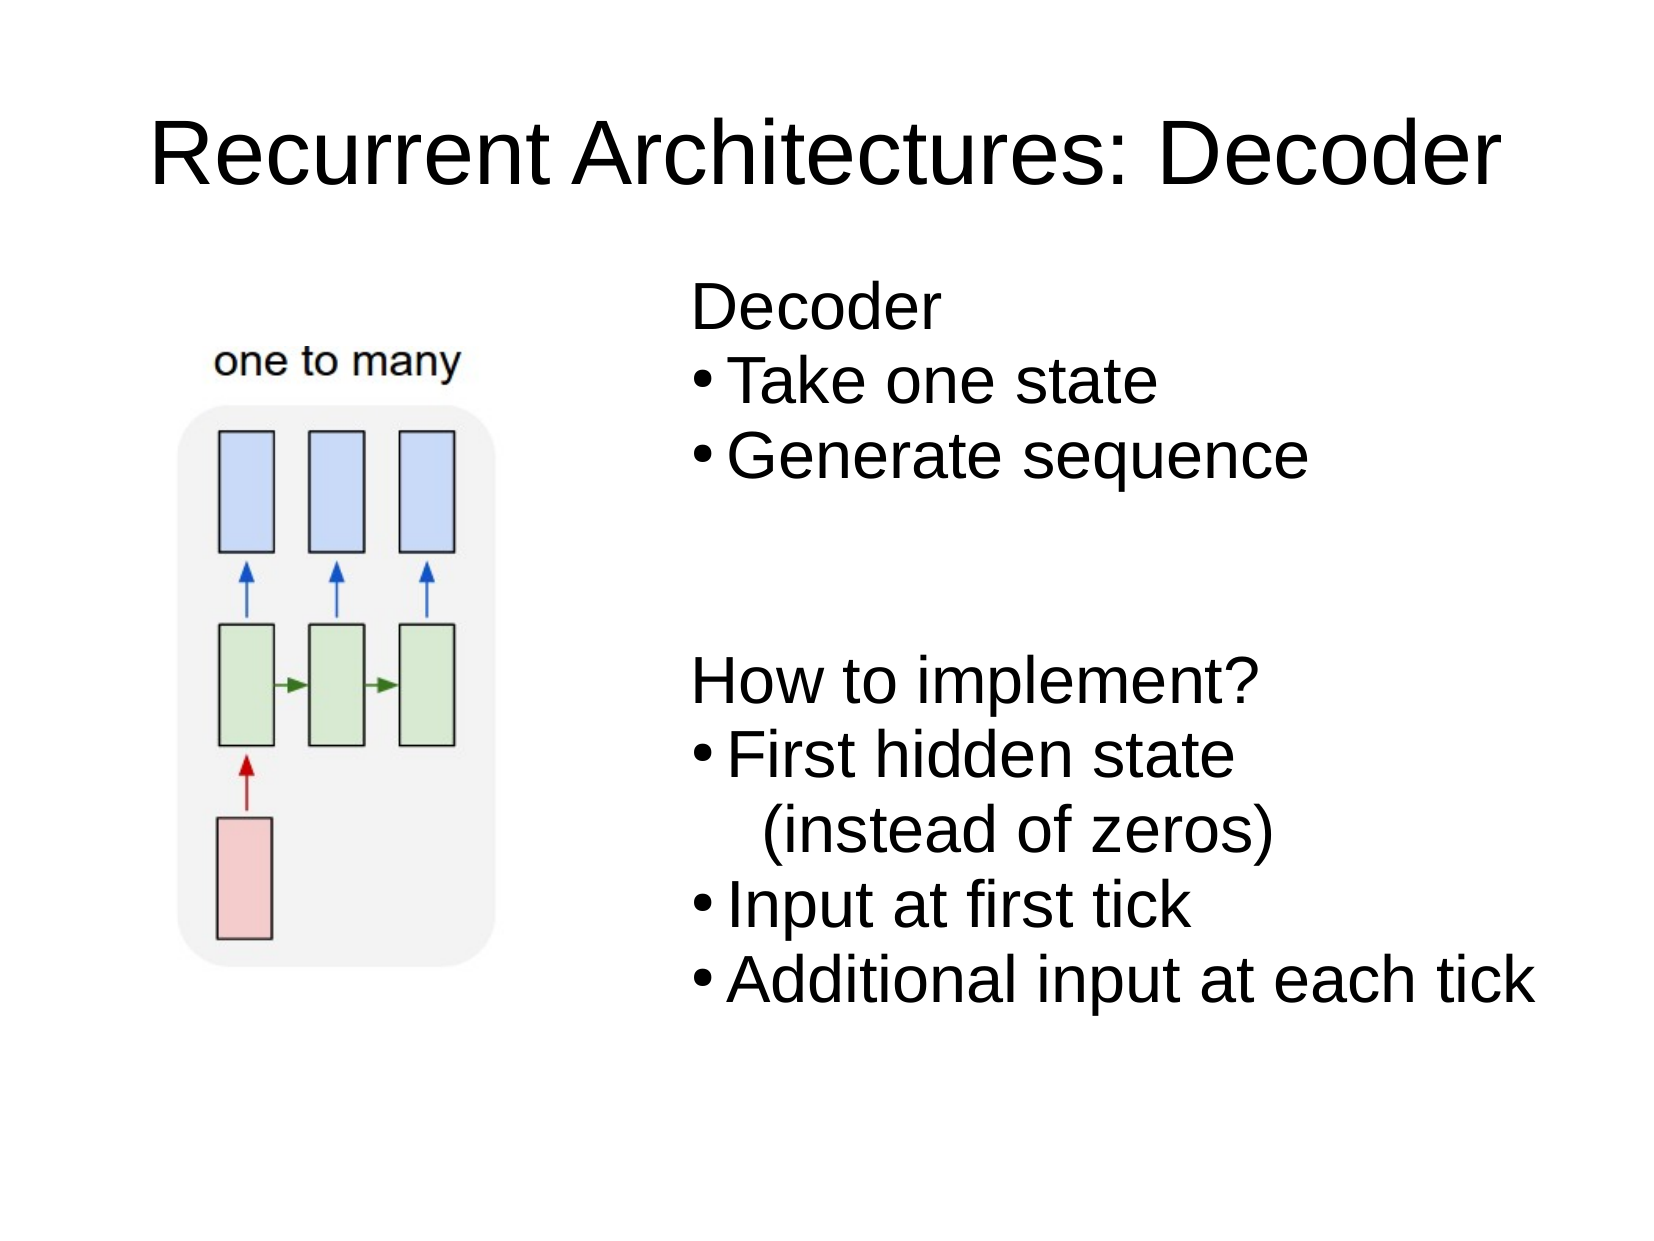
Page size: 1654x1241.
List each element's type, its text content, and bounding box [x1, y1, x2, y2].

subtitle Decoder Take one state Generate sequence How to implement? First hidden state (instead of zeros) Input at first tick Additional input at each tick [655, 268, 1654, 1241]
picture [175, 346, 507, 975]
title Recurrent Architectures: Decoder [82, 49, 1571, 257]
